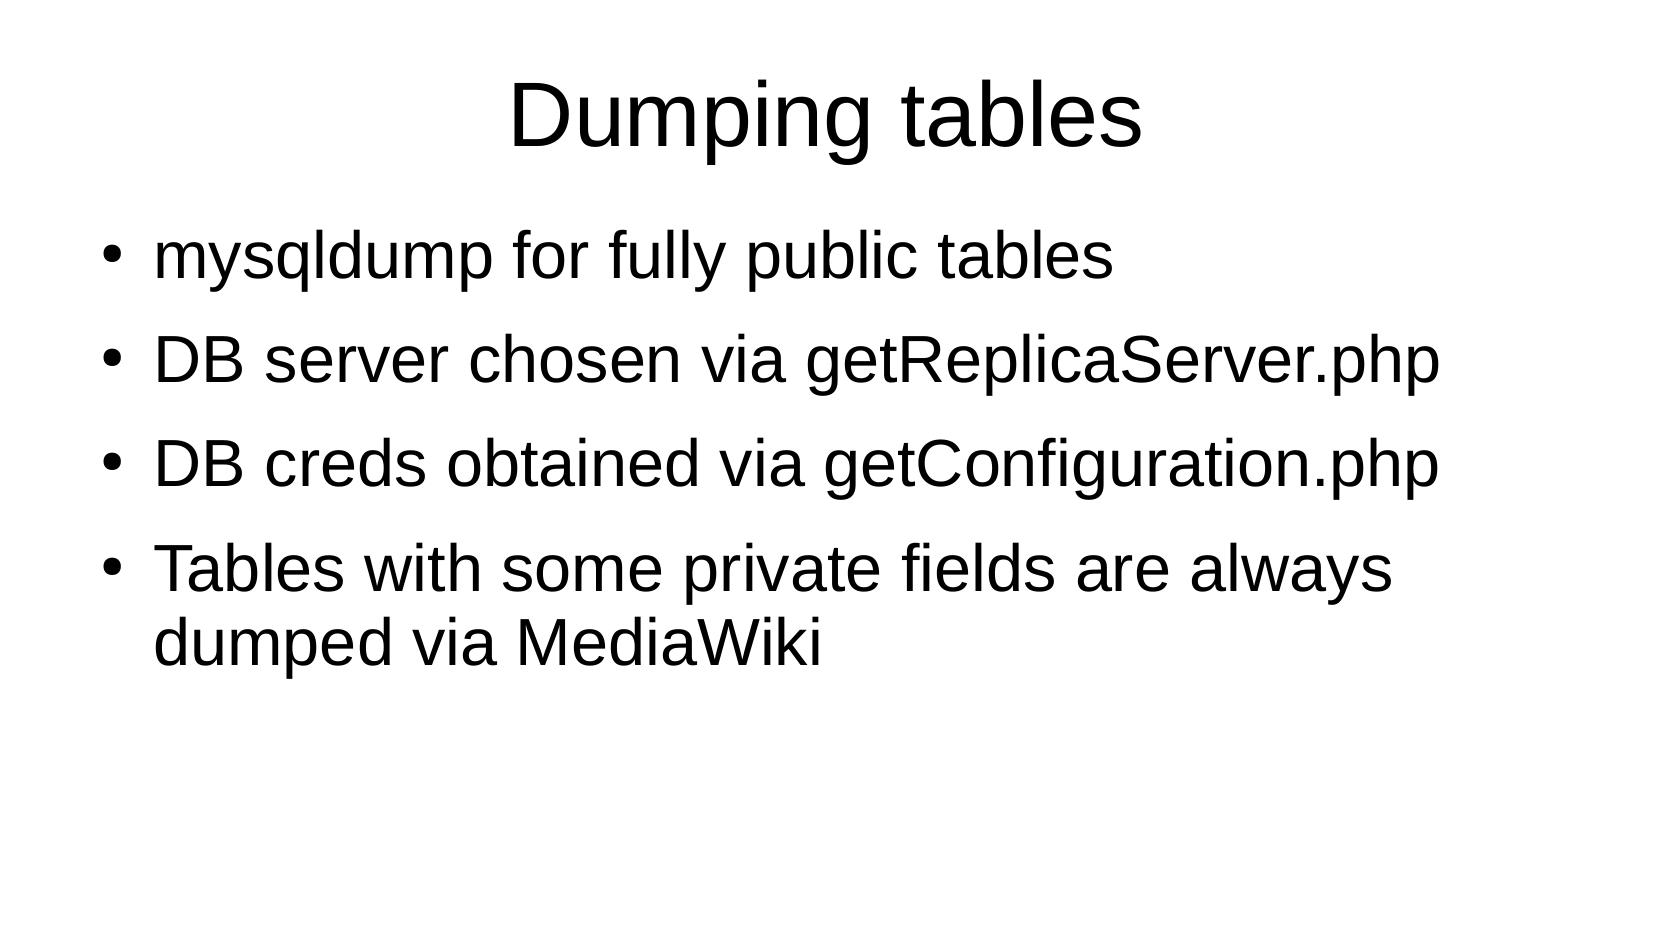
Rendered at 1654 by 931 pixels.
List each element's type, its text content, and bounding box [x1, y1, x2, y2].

list mysqldump for fully public tables DB server chosen via getReplicaServer.php DB creds obtained via getConfiguration.php Tables with some private fields are always dumped via MediaWiki [82, 217, 1571, 758]
title Dumping tables [82, 37, 1571, 193]
